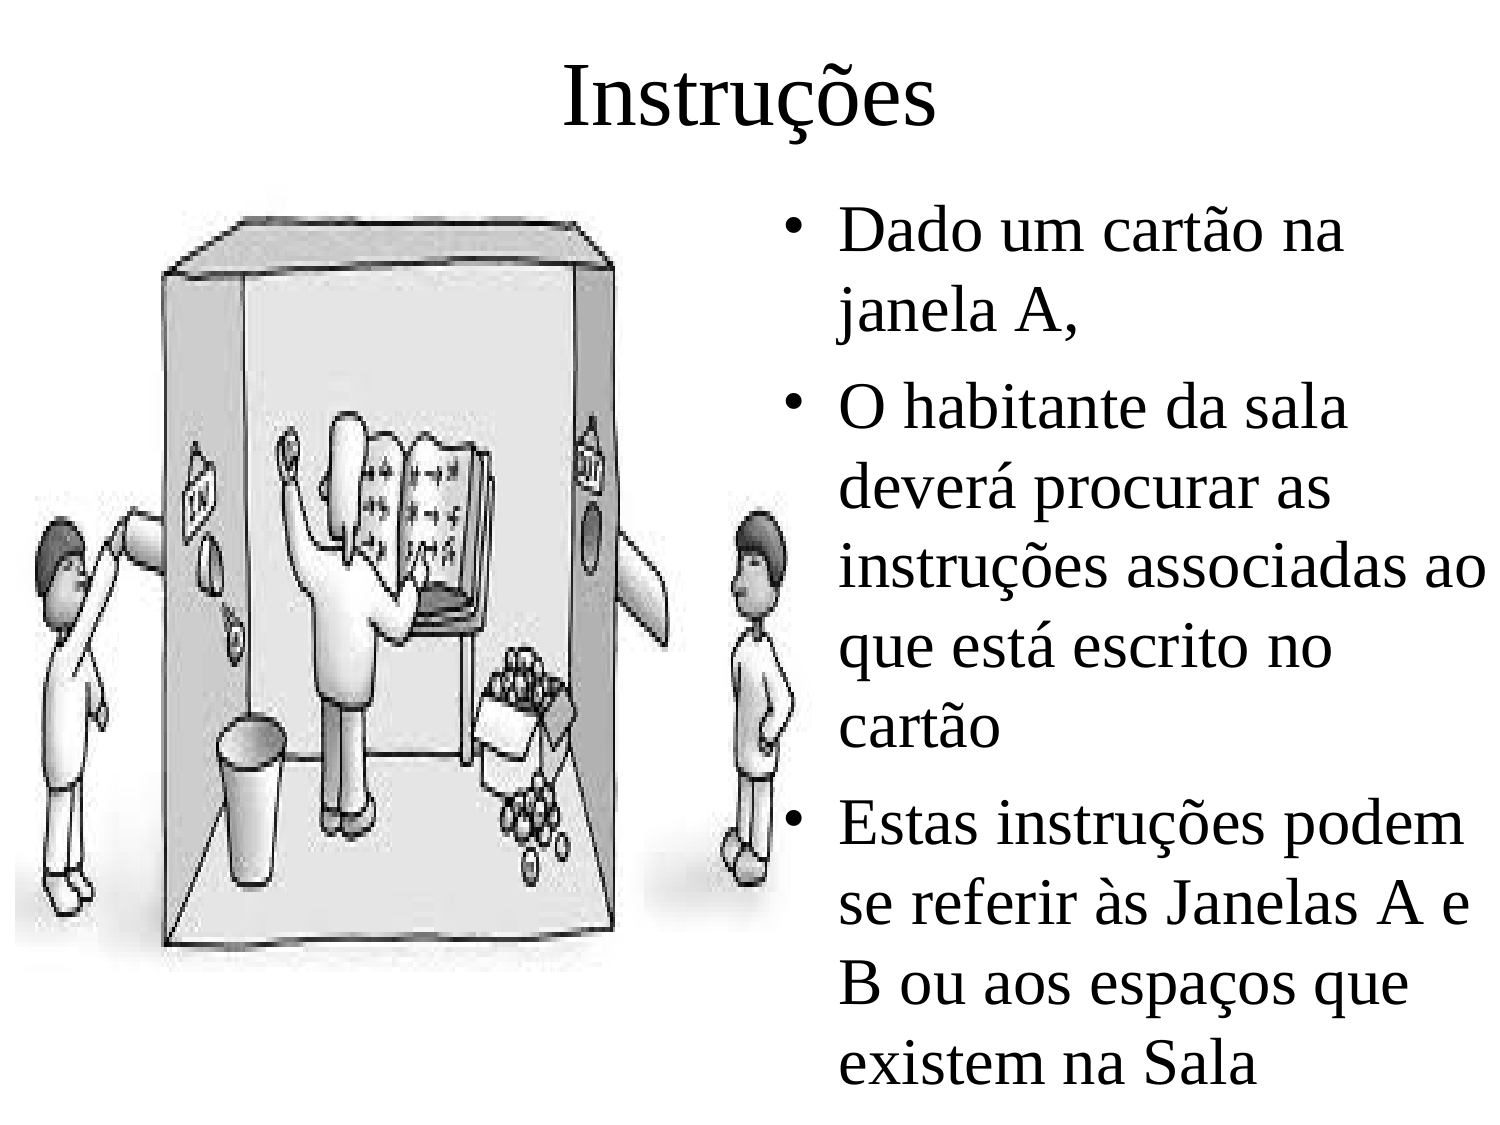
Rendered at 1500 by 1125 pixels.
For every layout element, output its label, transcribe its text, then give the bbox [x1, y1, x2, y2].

title Instruções [112, 0, 1388, 178]
list Dado um cartão na janela A, O habitante da sala deverá procurar as instruções associadas ao que está escrito no cartão Estas instruções podem se referir às Janelas A e B ou aos espaços que existem na Sala [767, 177, 1500, 1115]
picture [15, 171, 767, 999]
